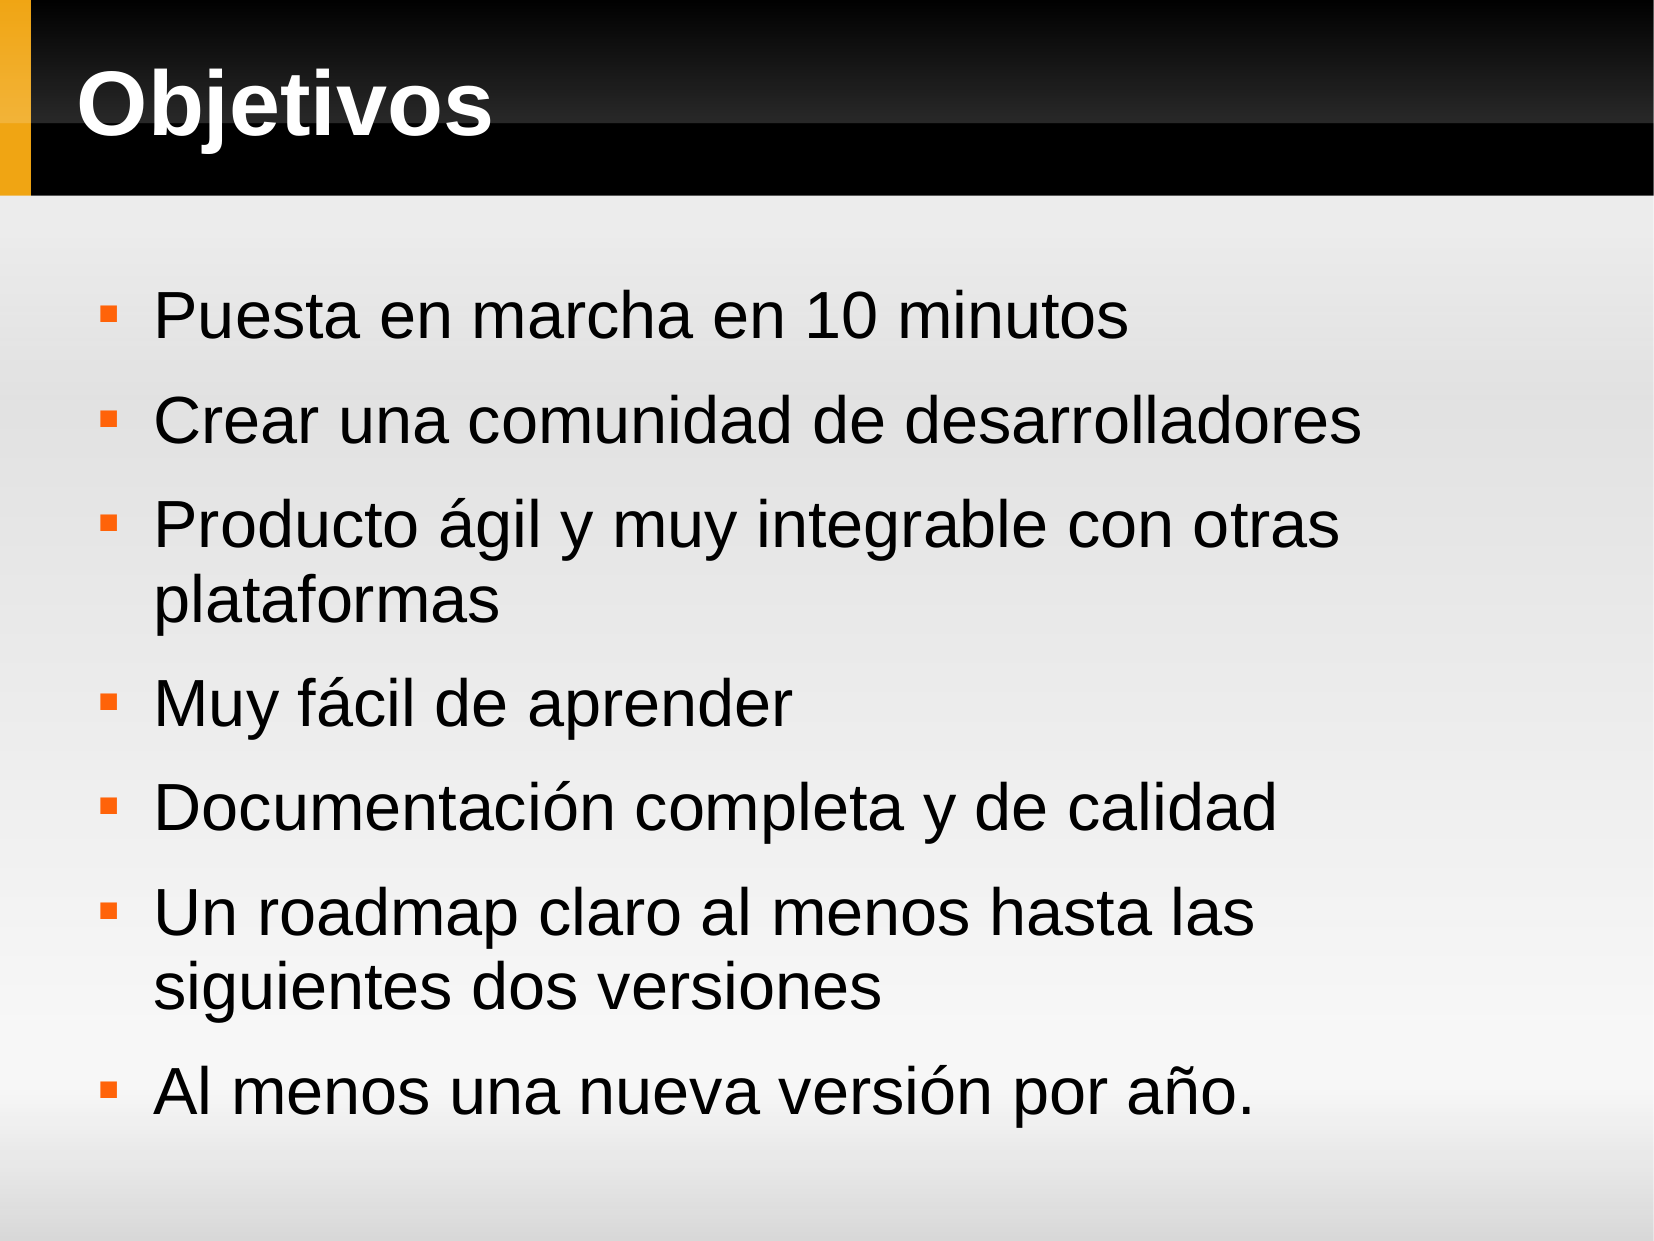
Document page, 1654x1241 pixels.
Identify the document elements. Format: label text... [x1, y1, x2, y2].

list Puesta en marcha en 10 minutos Crear una comunidad de desarrolladores Producto ágil y muy integrable con otras plataformas Muy fácil de aprender Documentación completa y de calidad Un roadmap claro al menos hasta las siguientes dos versiones Al menos una nueva versión por año. [82, 278, 1571, 1129]
picture [0, 0, 1654, 1241]
title Objetivos [76, 0, 1565, 208]
